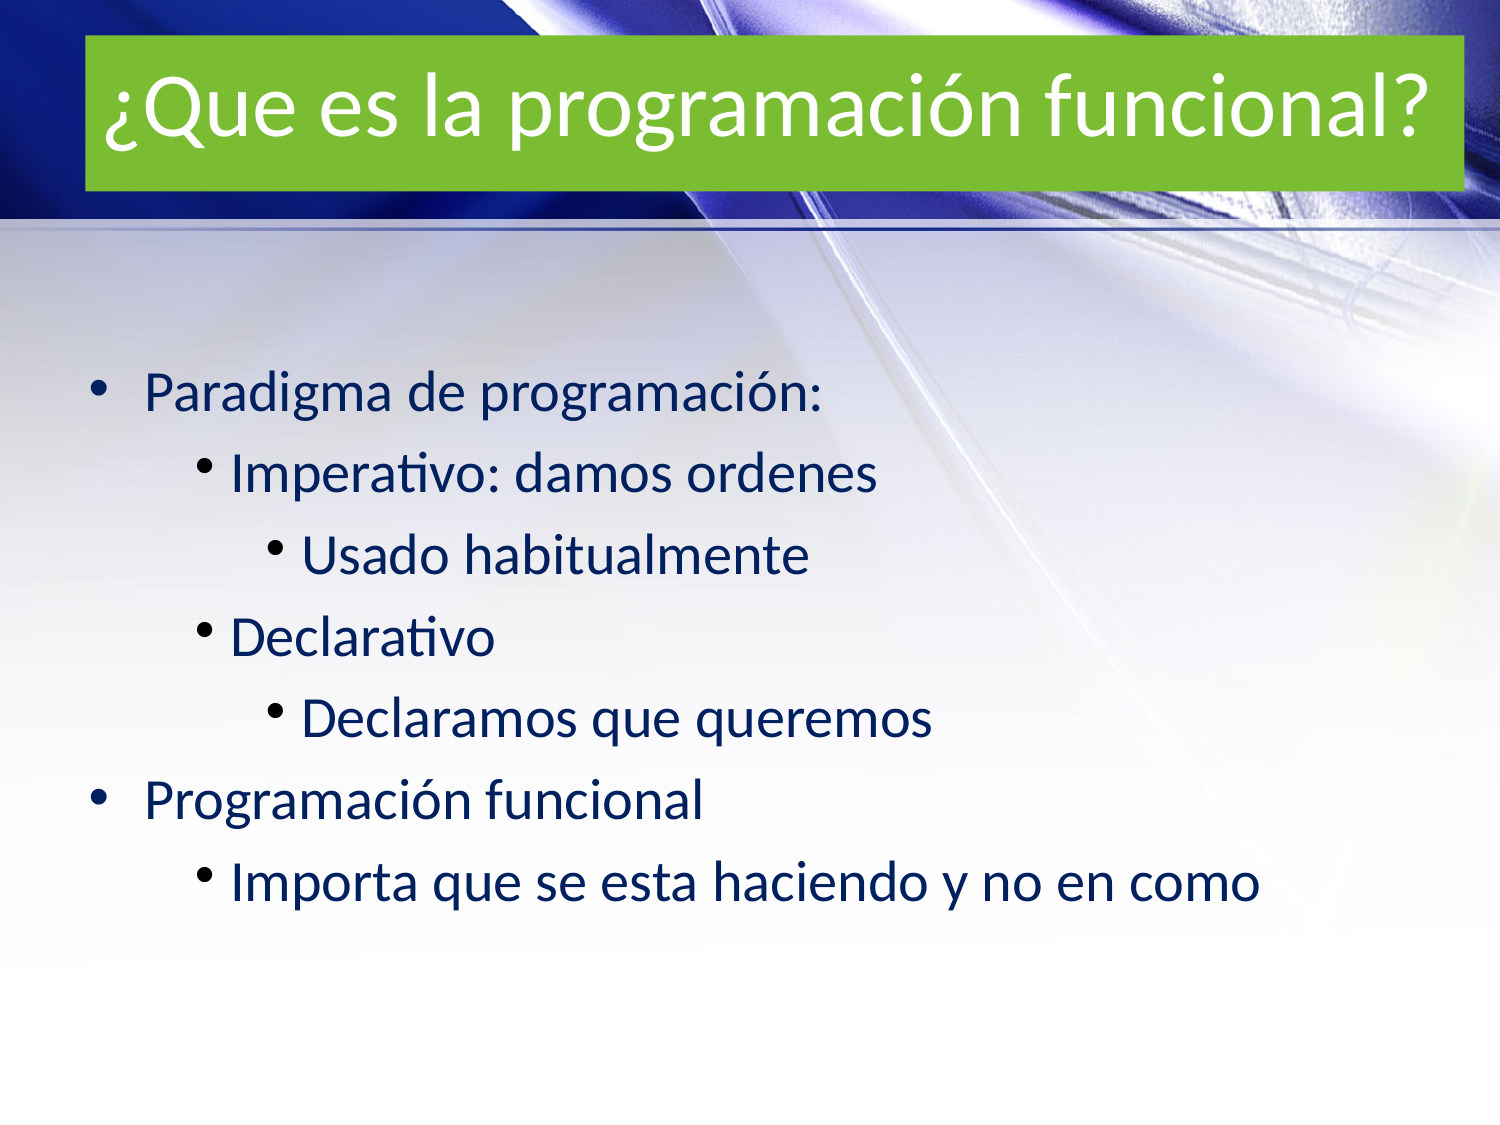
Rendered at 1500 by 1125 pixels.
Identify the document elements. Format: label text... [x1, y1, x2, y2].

text_box Paradigma de programación: Imperativo: damos ordenes Usado habitualmente Declarativo Declaramos que queremos Programación funcional Importa que se esta haciendo y no en como [73, 345, 1424, 989]
text_box ¿Que es la programación funcional? [85, 35, 1465, 192]
picture [0, 0, 1500, 1125]
